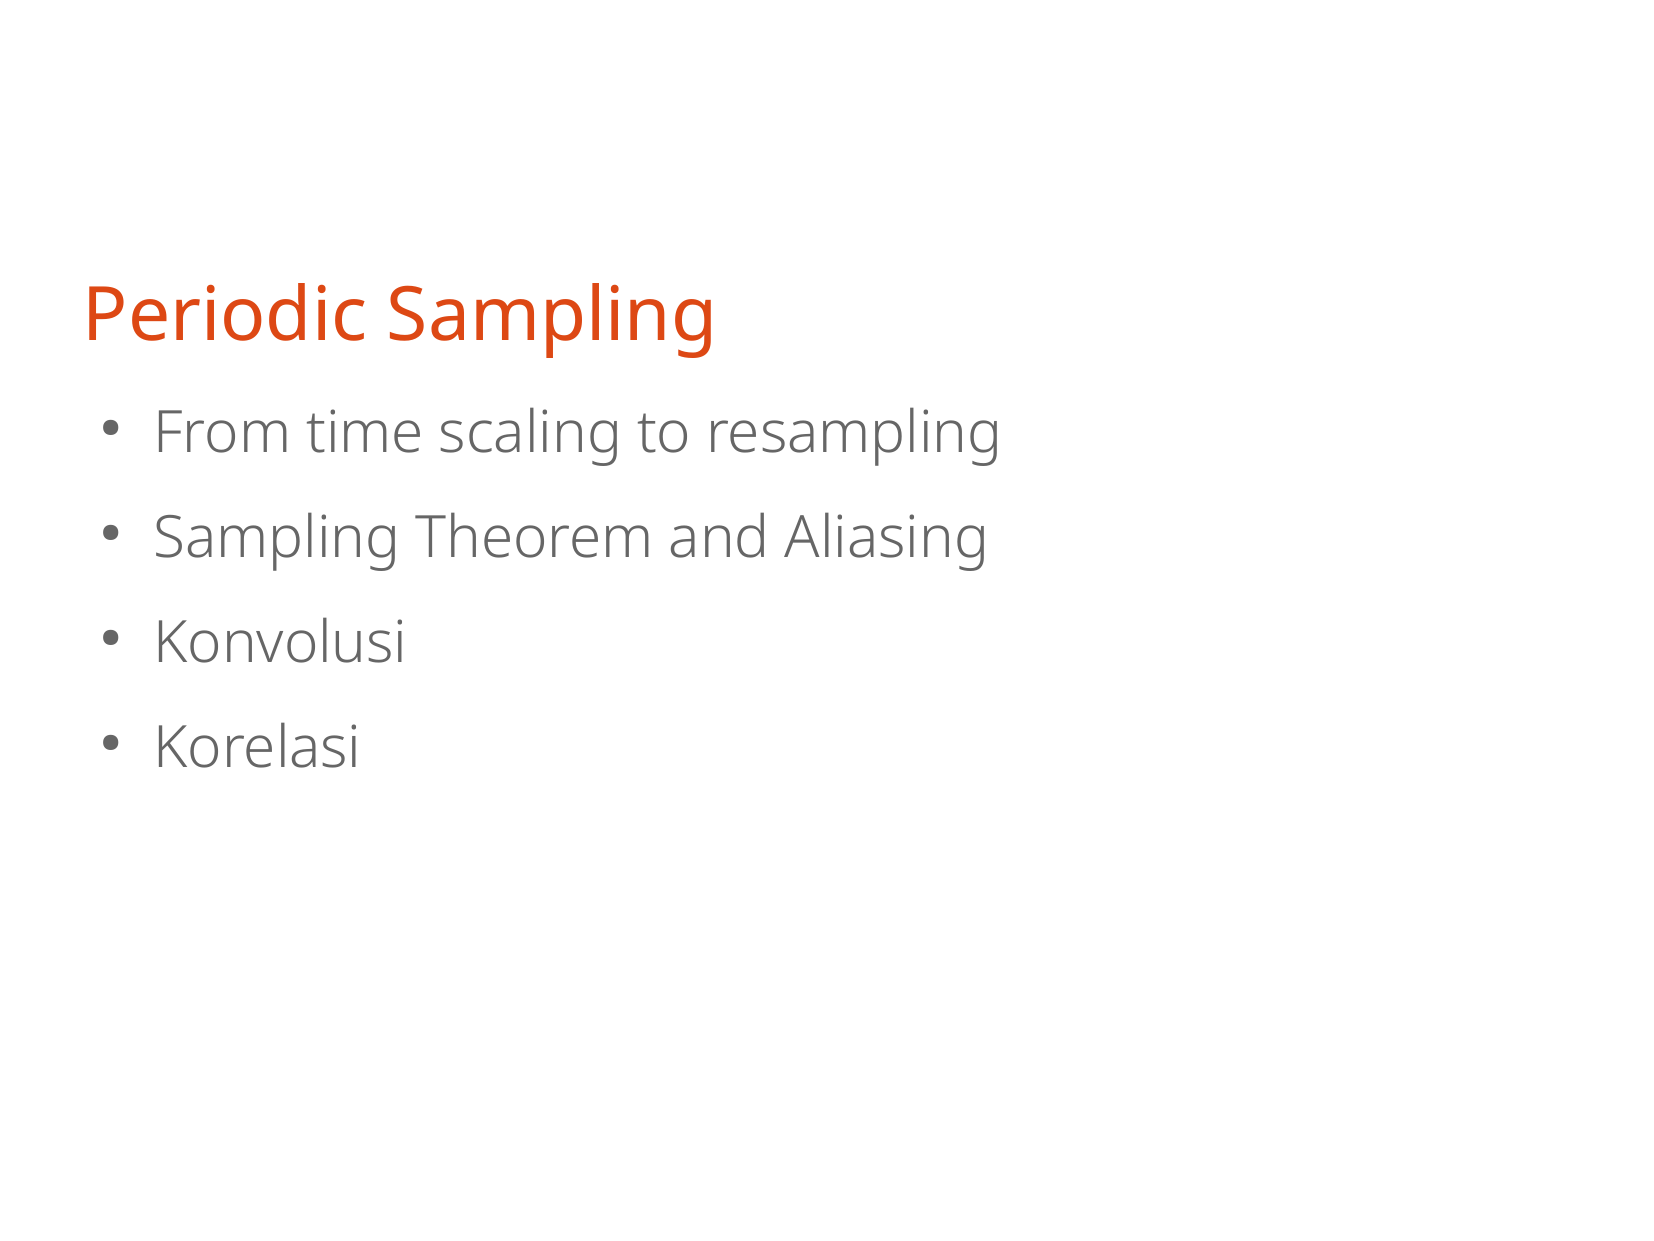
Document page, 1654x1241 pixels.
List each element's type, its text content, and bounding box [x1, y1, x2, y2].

list From time scaling to resampling Sampling Theorem and Aliasing Konvolusi Korelasi [82, 389, 1571, 1010]
title Periodic Sampling [82, 248, 1571, 375]
